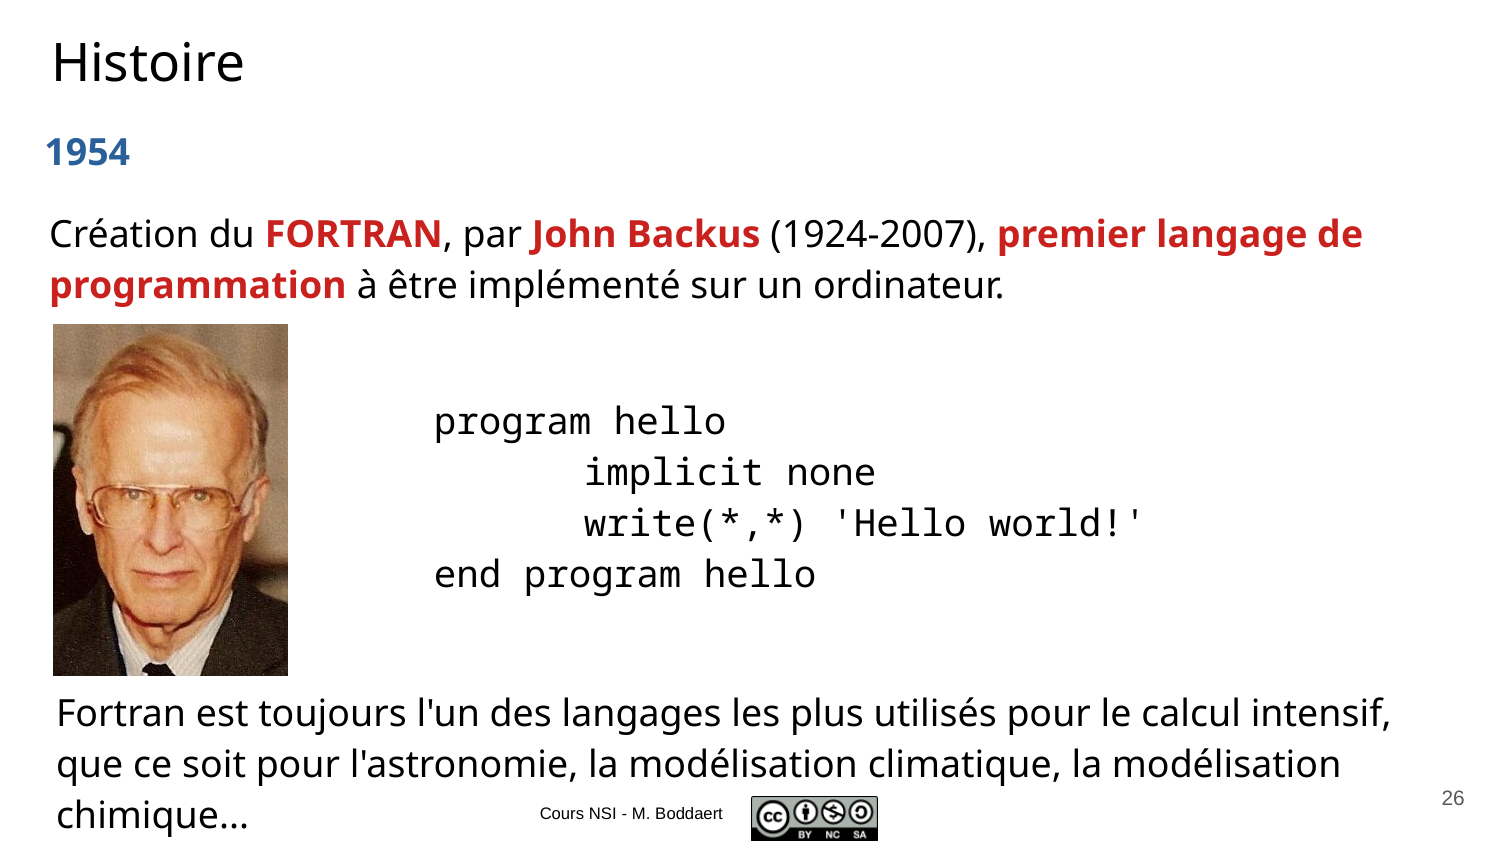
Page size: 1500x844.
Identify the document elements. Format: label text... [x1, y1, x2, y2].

text_box program hello implicit none write(*,*) 'Hello world!' end program hello [419, 387, 1329, 562]
text_box 1954 [29, 120, 1477, 178]
slide_number <numéro> [1389, 782, 1480, 830]
text_box Fortran est toujours l'un des langages les plus utilisés pour le calcul intensif, que ce soit pour l'astronomie, la modélisation climatique, la modélisation chimique... [41, 679, 1483, 782]
picture [751, 796, 878, 841]
title Histoire [51, 13, 1449, 108]
picture [53, 324, 288, 676]
text_box Création du FORTRAN, par John Backus (1924-2007), premier langage de programmation à être implémenté sur un ordinateur. [34, 200, 1500, 303]
